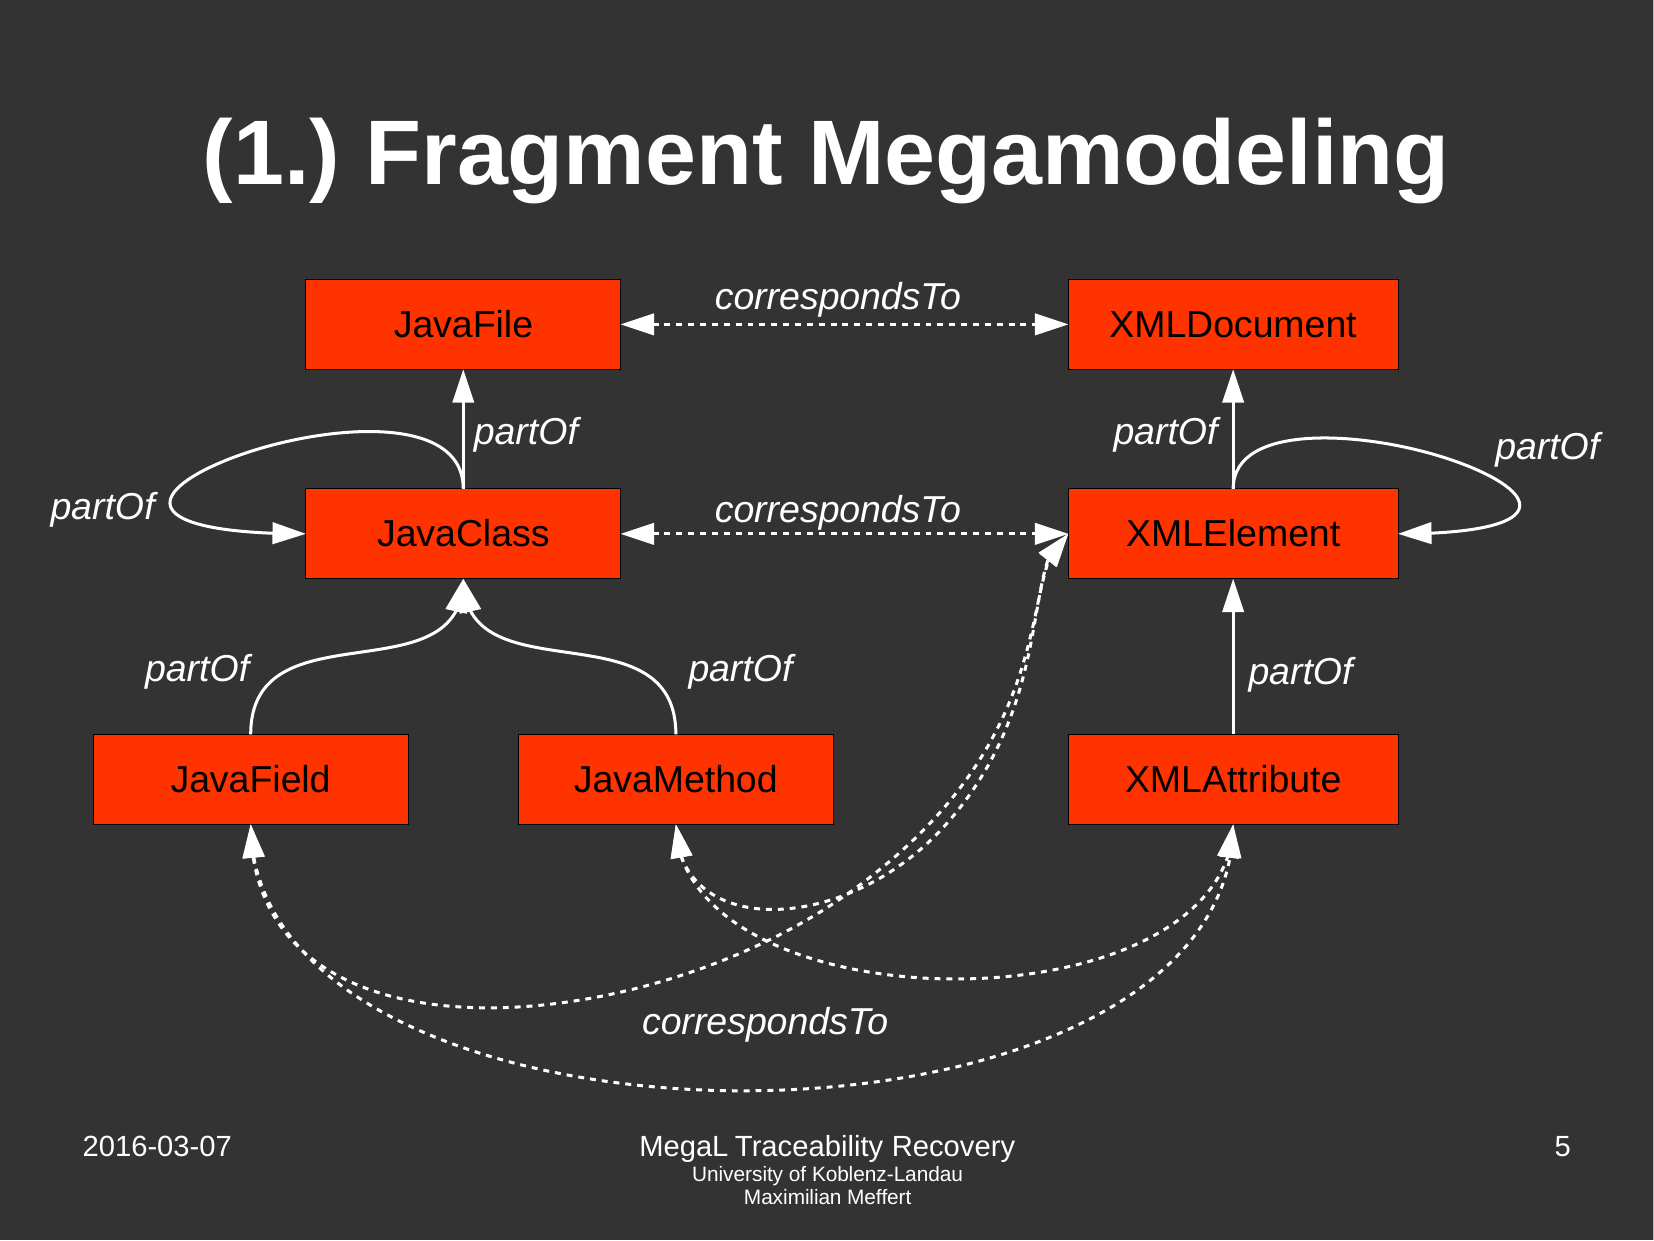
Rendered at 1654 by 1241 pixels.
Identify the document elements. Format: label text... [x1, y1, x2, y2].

text_box JavaFile [305, 279, 621, 370]
text_box JavaField [93, 734, 409, 825]
text_box XMLAttribute [1068, 734, 1399, 825]
title (1.) Fragment Megamodeling [82, 49, 1571, 257]
text_box partOf [1218, 643, 1384, 701]
text_box XMLElement [1068, 488, 1399, 579]
text_box correspondsTo [615, 993, 916, 1051]
text_box JavaClass [305, 488, 621, 579]
text_box partOf [443, 403, 609, 461]
text_box partOf [658, 640, 824, 698]
text_box partOf [1464, 418, 1630, 476]
text_box JavaMethod [518, 734, 834, 825]
text_box correspondsTo [687, 480, 988, 538]
text_box partOf [20, 478, 186, 536]
text_box partOf [114, 640, 280, 698]
text_box XMLDocument [1068, 279, 1399, 370]
text_box partOf [1083, 403, 1249, 461]
text_box correspondsTo [687, 268, 988, 326]
